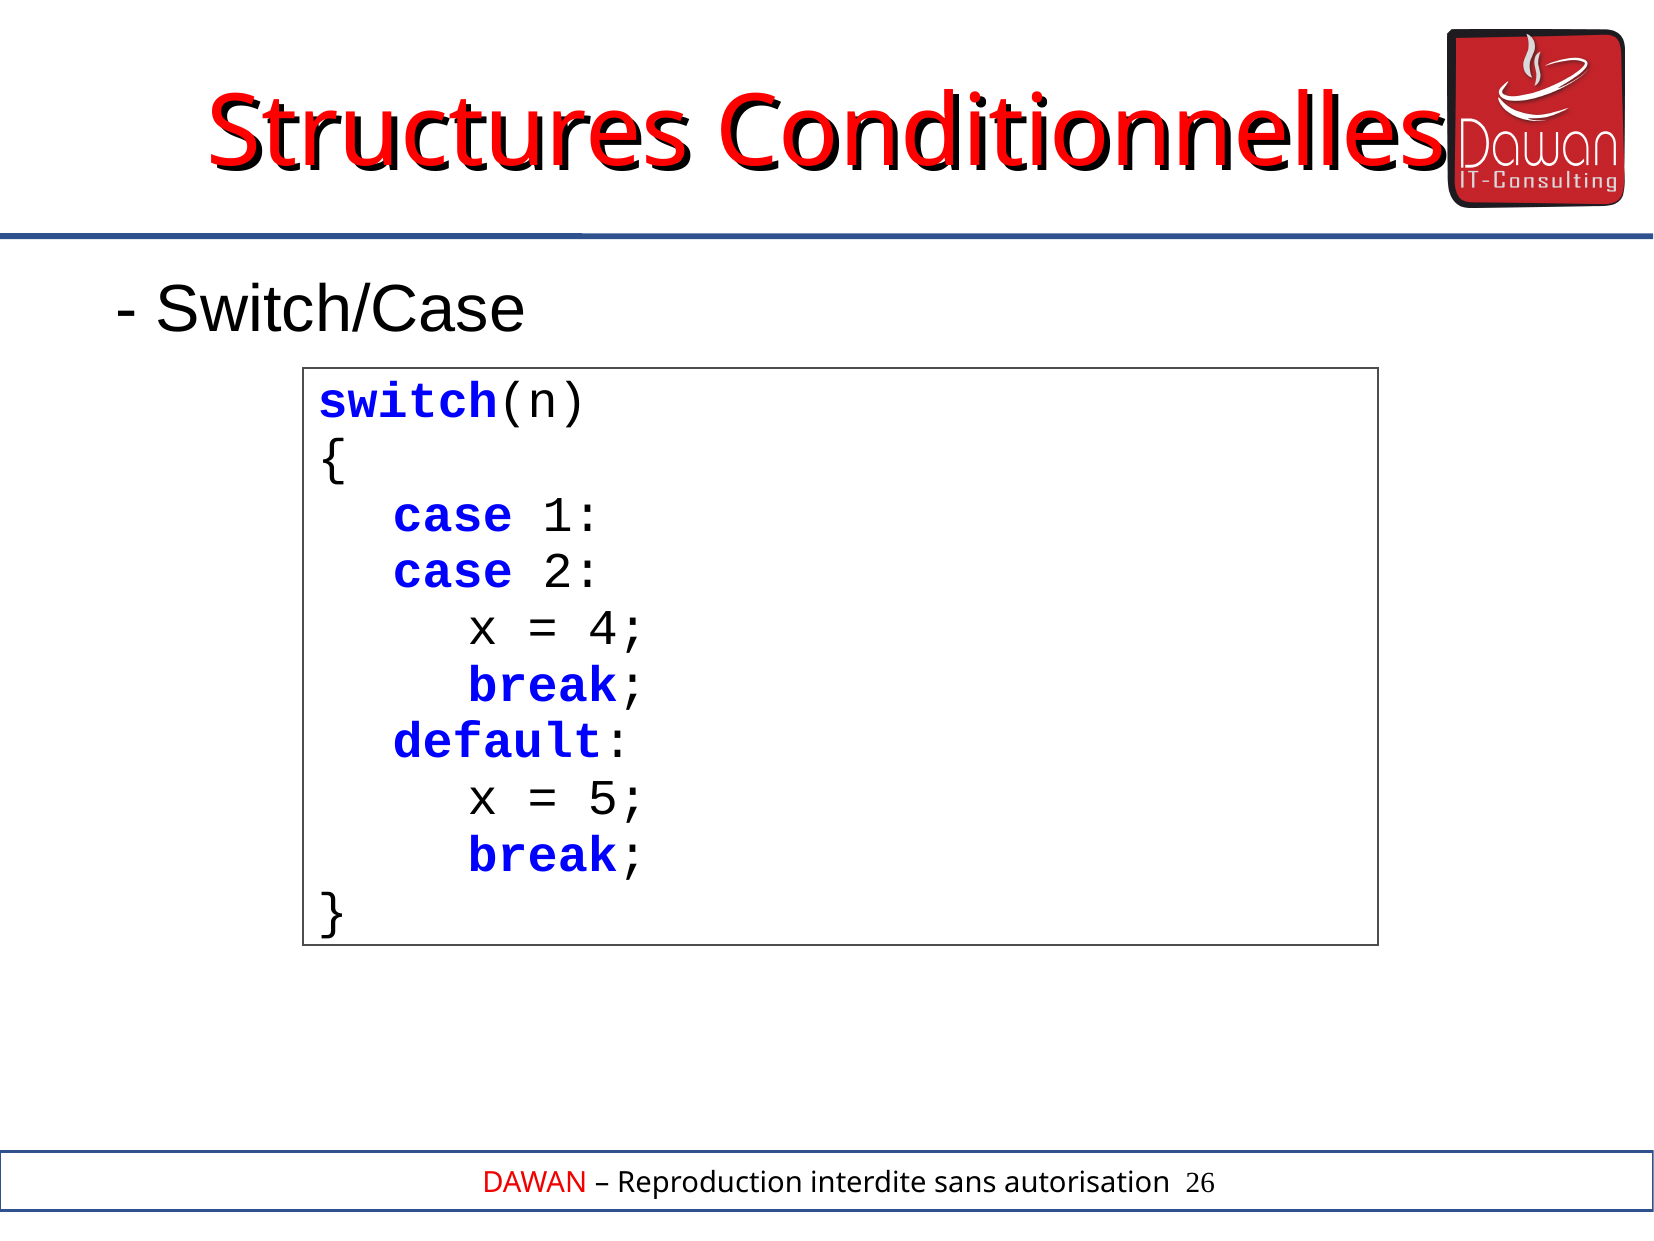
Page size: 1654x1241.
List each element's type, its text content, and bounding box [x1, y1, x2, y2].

text_box switch(n) { case 1: case 2: x = 4; break; default: x = 5; break; } [302, 368, 1378, 945]
text_box [1185, 1163, 1565, 1228]
text_box Structures Conditionnelles [88, 50, 1565, 182]
text_box - Switch/Case [100, 263, 1518, 1063]
